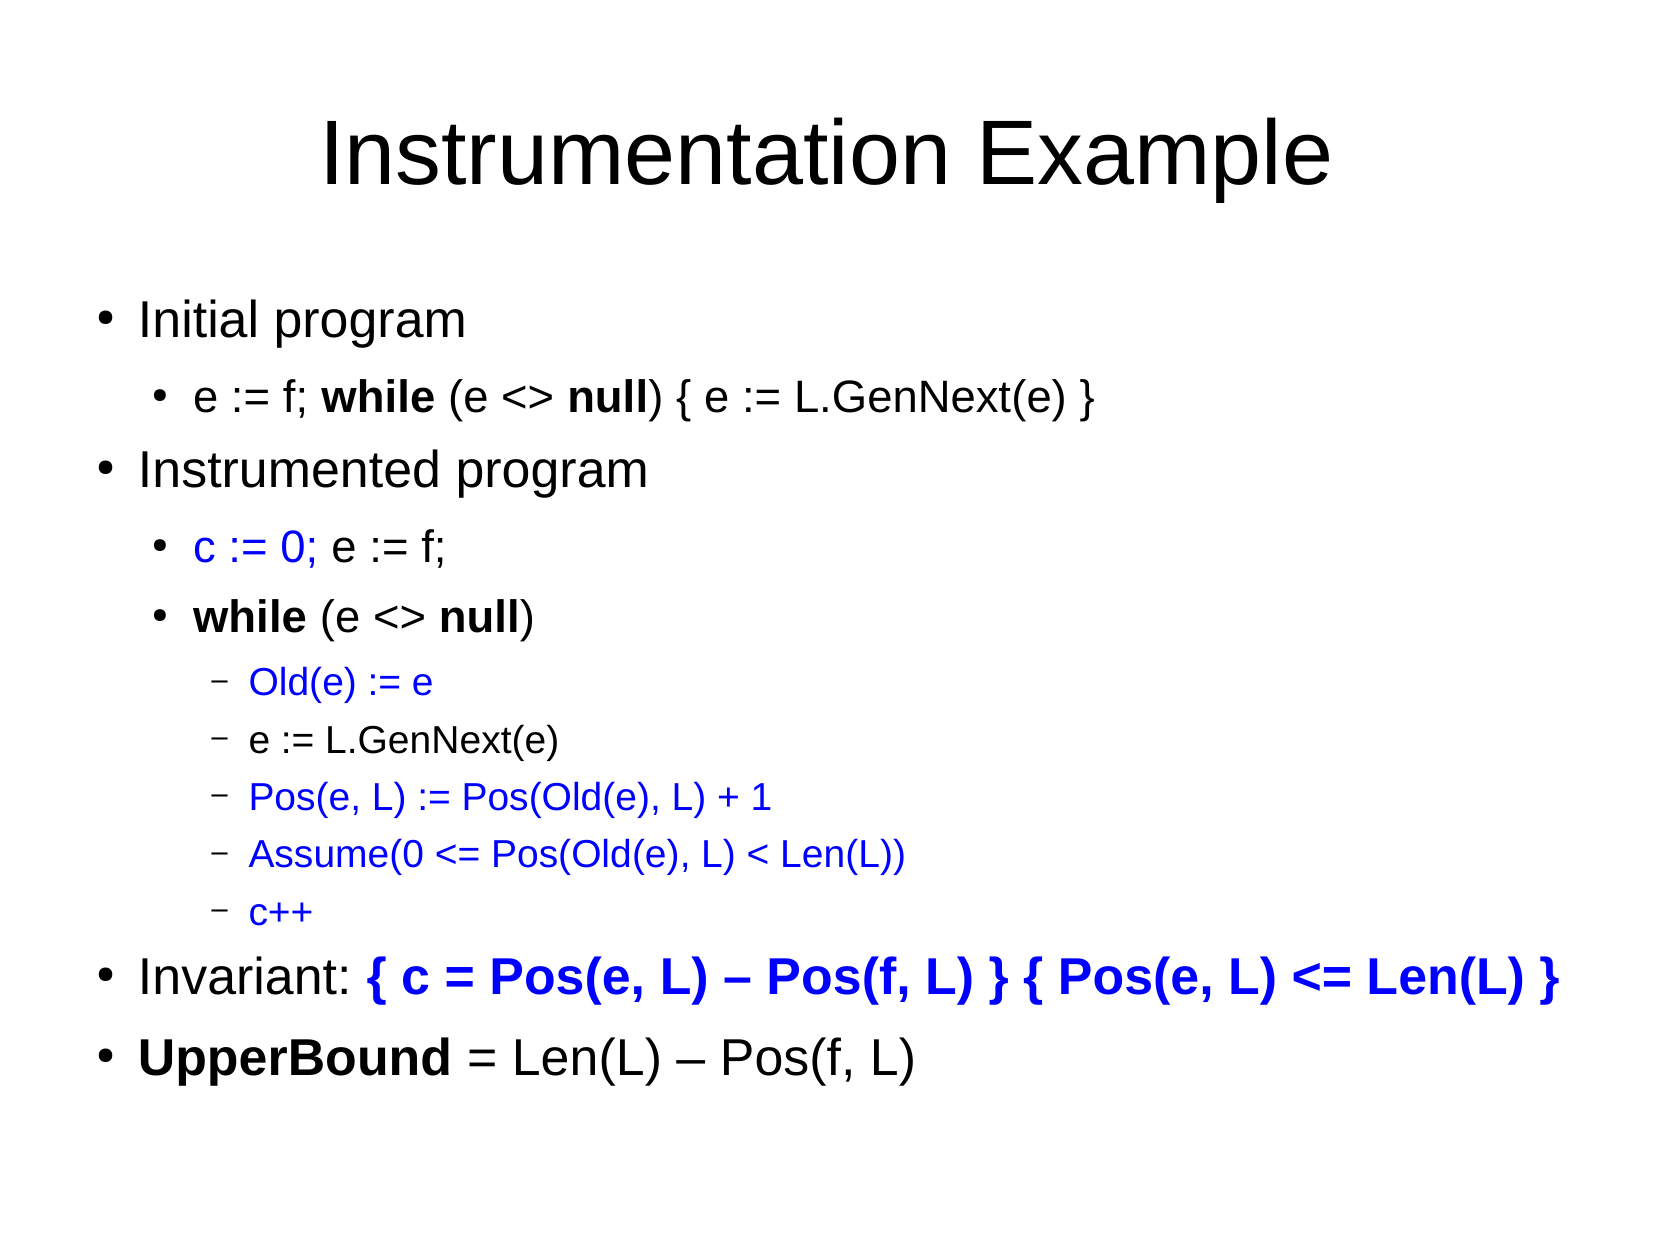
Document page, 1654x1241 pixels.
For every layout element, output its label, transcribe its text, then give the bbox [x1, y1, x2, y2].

list Initial program e := f; while (e <> null) { e := L.GenNext(e) } Instrumented program c := 0; e := f; while (e <> null) Old(e) := e e := L.GenNext(e) Pos(e, L) := Pos(Old(e), L) + 1 Assume(0 <= Pos(Old(e), L) < Len(L)) c++ Invariant: { c = Pos(e, L) – Pos(f, L) } { Pos(e, L) <= Len(L) } UpperBound = Len(L) – Pos(f, L) [82, 290, 1571, 1109]
title Instrumentation Example [82, 56, 1571, 250]
